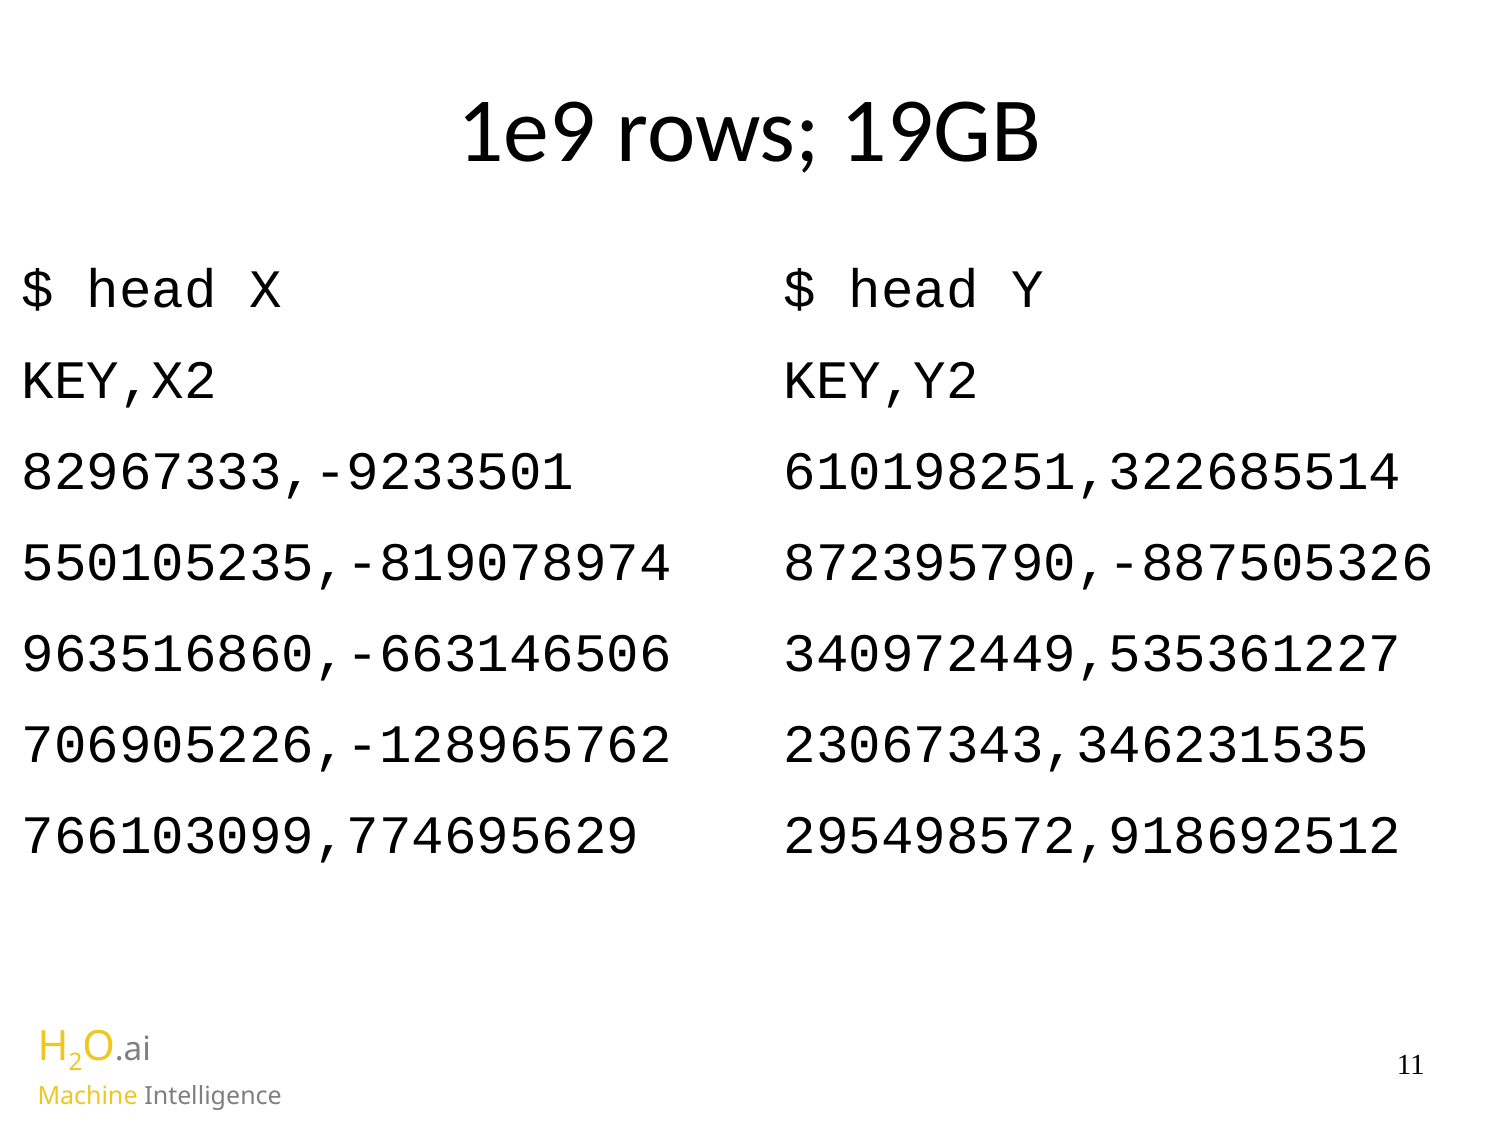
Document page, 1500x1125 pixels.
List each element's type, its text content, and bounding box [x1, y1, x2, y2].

list $ head Y KEY,Y2 610198251,322685514 872395790,-887505326 340972449,535361227 23067343,346231535 295498572,918692512 [712, 262, 1447, 1125]
title 1e9 rows; 19GB [75, 15, 1425, 263]
list $ head X KEY,X2 82967333,-9233501 550105235,-819078974 963516860,-663146506 706905226,-128965762 766103099,774695629 [0, 262, 680, 1125]
